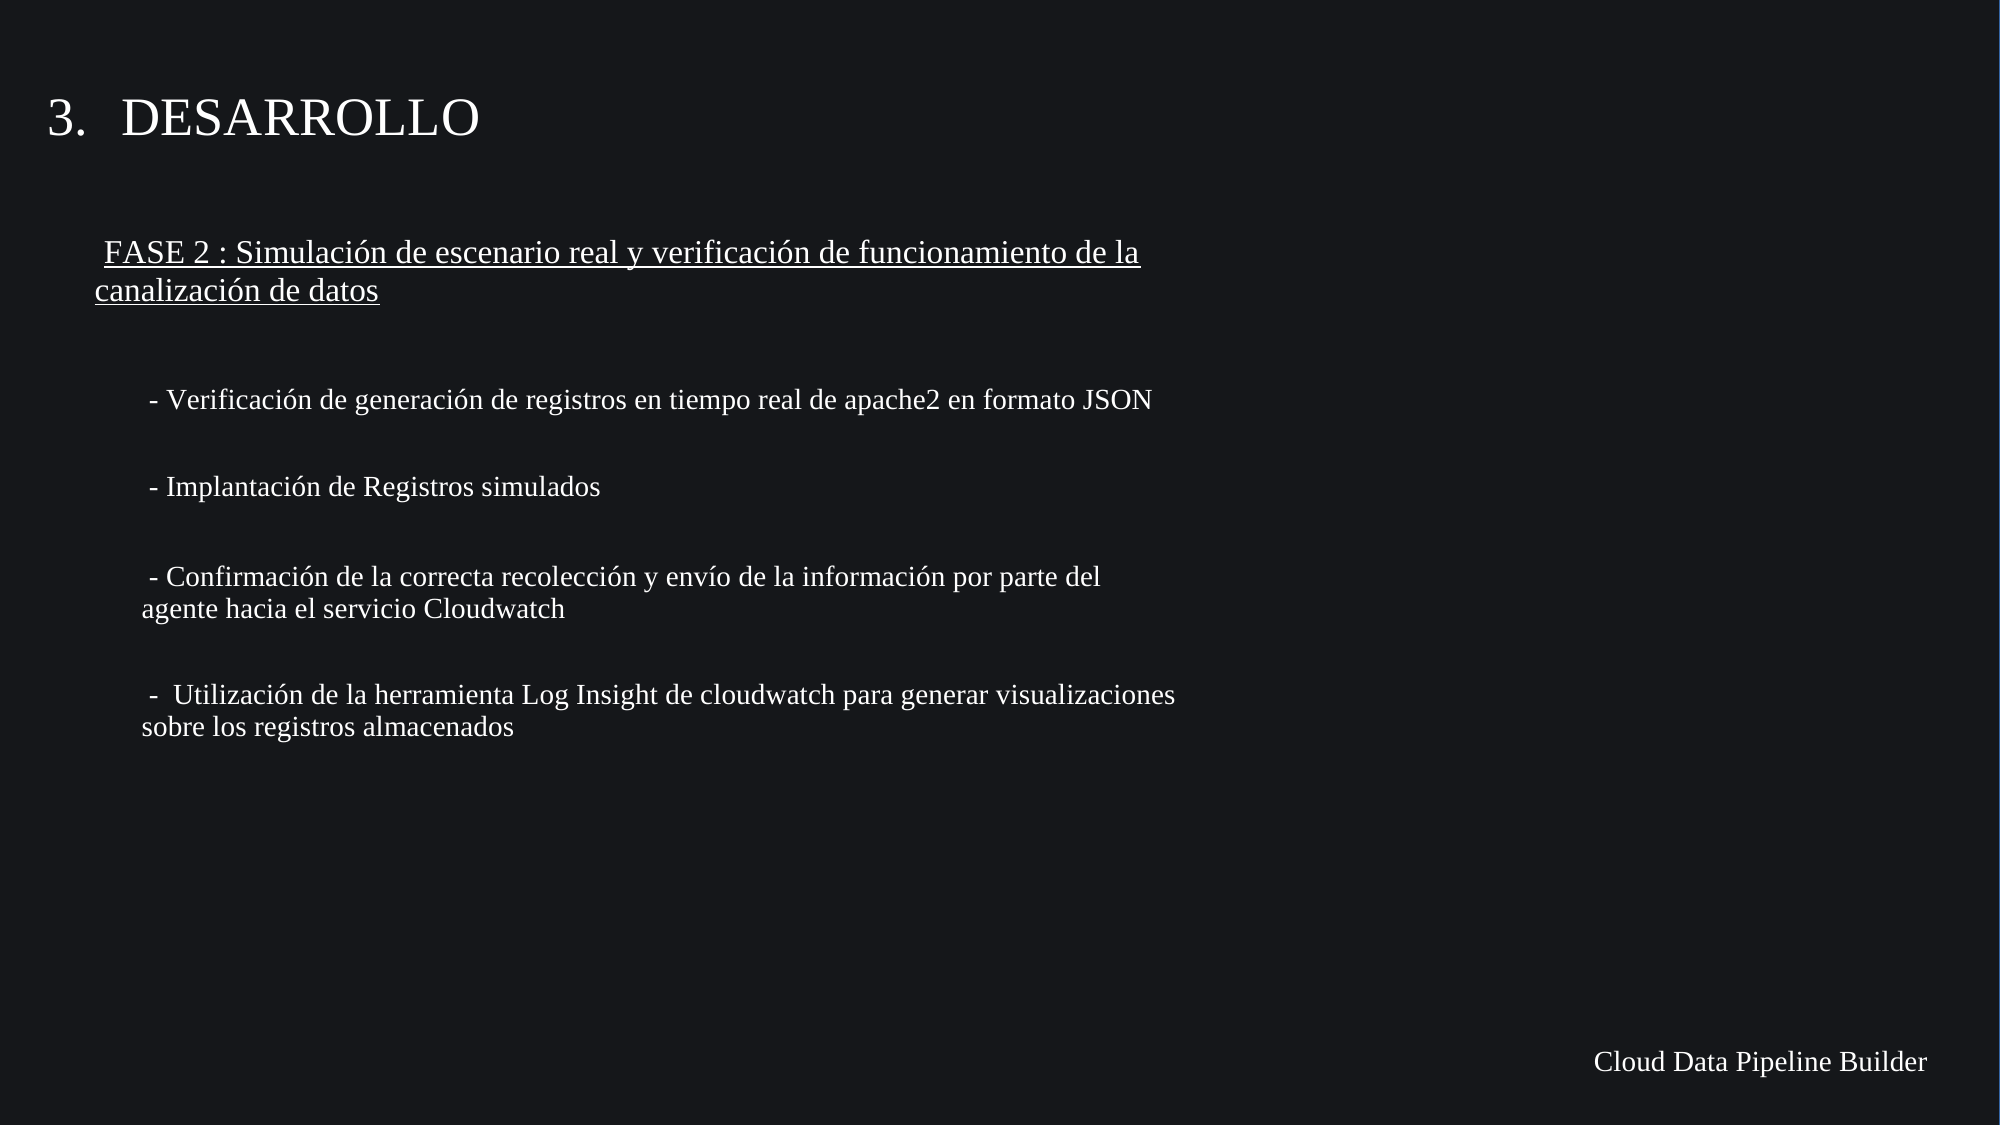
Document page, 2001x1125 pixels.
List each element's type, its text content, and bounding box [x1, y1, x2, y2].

title FASE 2 : Simulación de escenario real y verificación de funcionamiento de la canalización de datos [94, 230, 1170, 309]
text_box [0, 0, 2000, 1125]
title - Verificación de generación de registros en tiempo real de apache2 en formato JSON [141, 366, 1182, 434]
title 3. DESARROLLO [47, 71, 1548, 163]
title - Implantación de Registros simulados [141, 452, 1182, 520]
title - Confirmación de la correcta recolección y envío de la información por parte del agente hacia el servicio Cloudwatch [141, 559, 1182, 626]
title - Utilización de la herramienta Log Insight de cloudwatch para generar visualizaciones sobre los registros almacenados [141, 677, 1182, 745]
title Cloud Data Pipeline Builder [1594, 1015, 2000, 1108]
